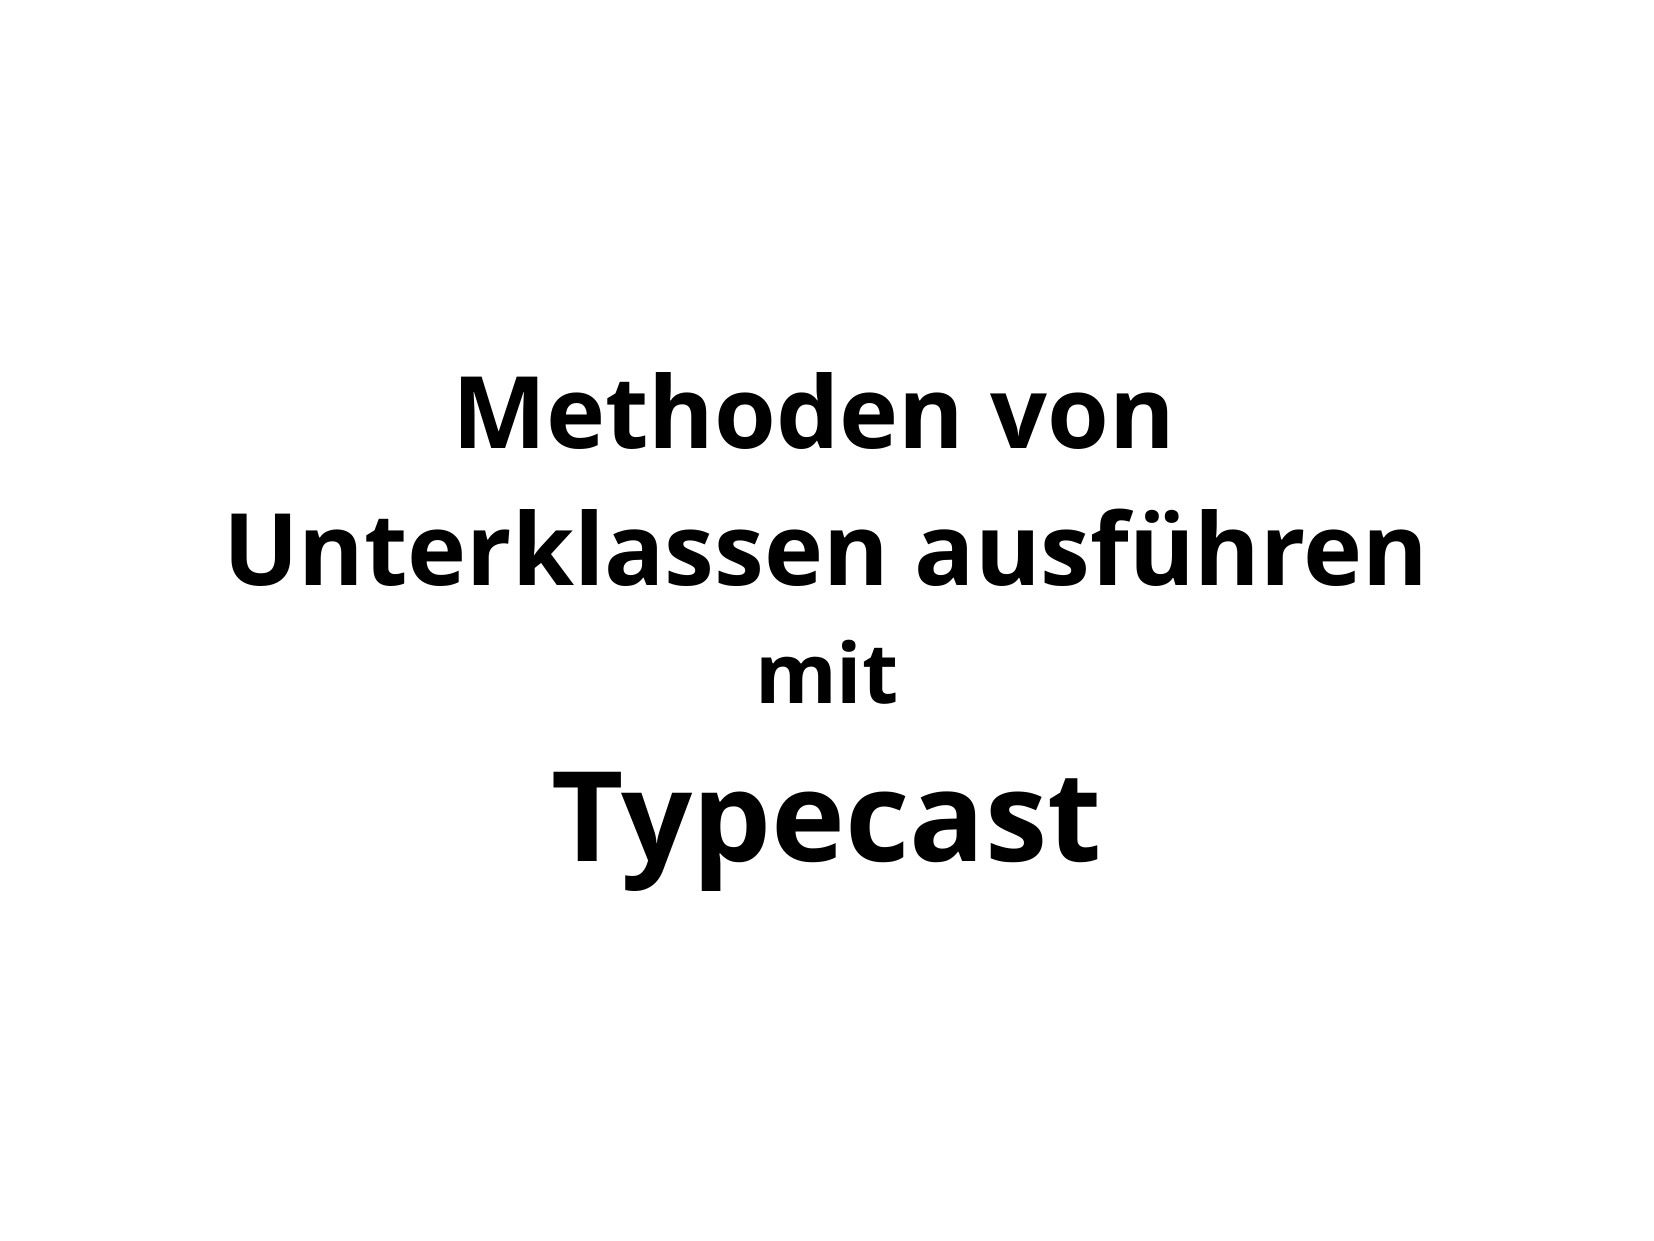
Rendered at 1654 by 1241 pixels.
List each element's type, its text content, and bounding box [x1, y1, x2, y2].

subtitle Methoden von Unterklassen ausführen mit Typecast [23, 35, 1630, 1205]
